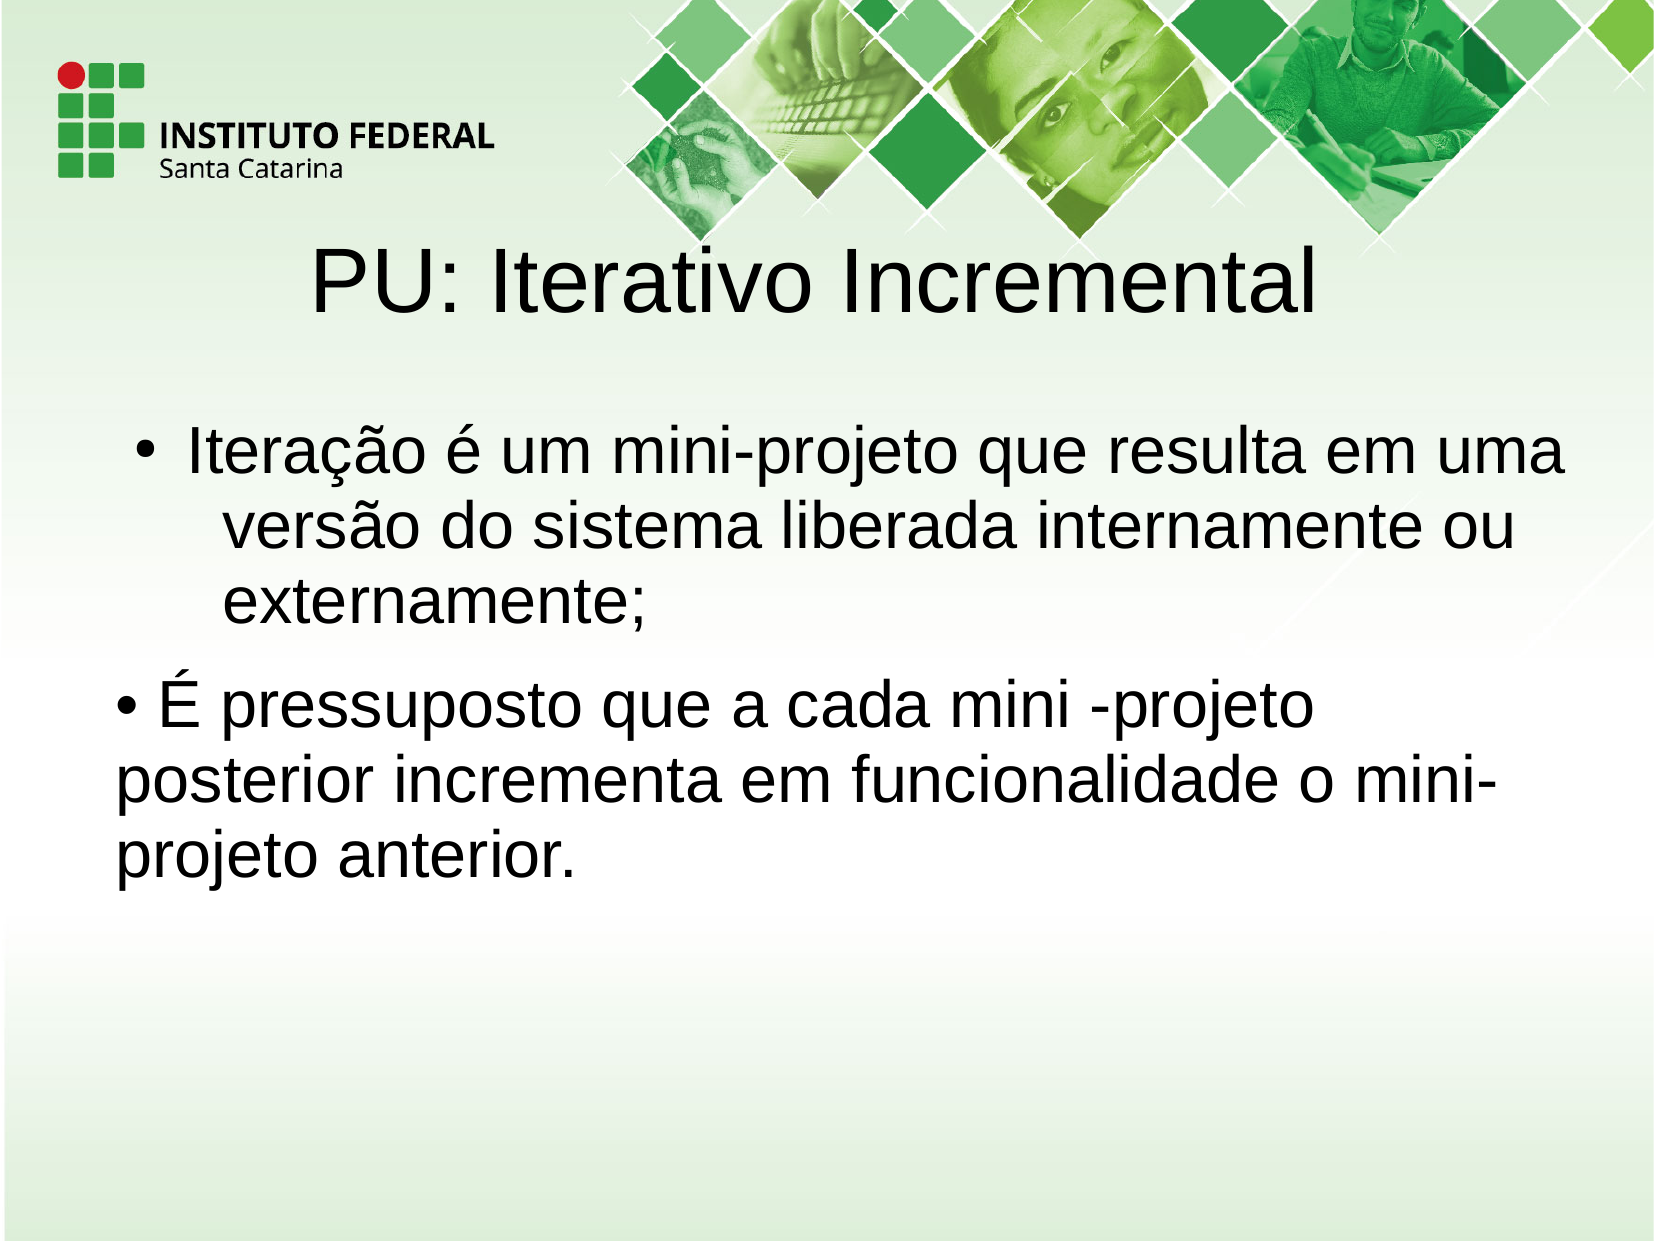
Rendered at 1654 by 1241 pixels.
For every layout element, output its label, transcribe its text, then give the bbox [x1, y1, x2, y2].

title PU: Iterativo Incremental [70, 177, 1559, 385]
picture [1, 0, 1654, 1241]
list Iteração é um mini-projeto que resulta em uma versão do sistema liberada internamente ou externamente; • É pressuposto que a cada mini -projeto posterior incrementa em funcionalidade o mini-projeto anterior. [115, 413, 1571, 1133]
